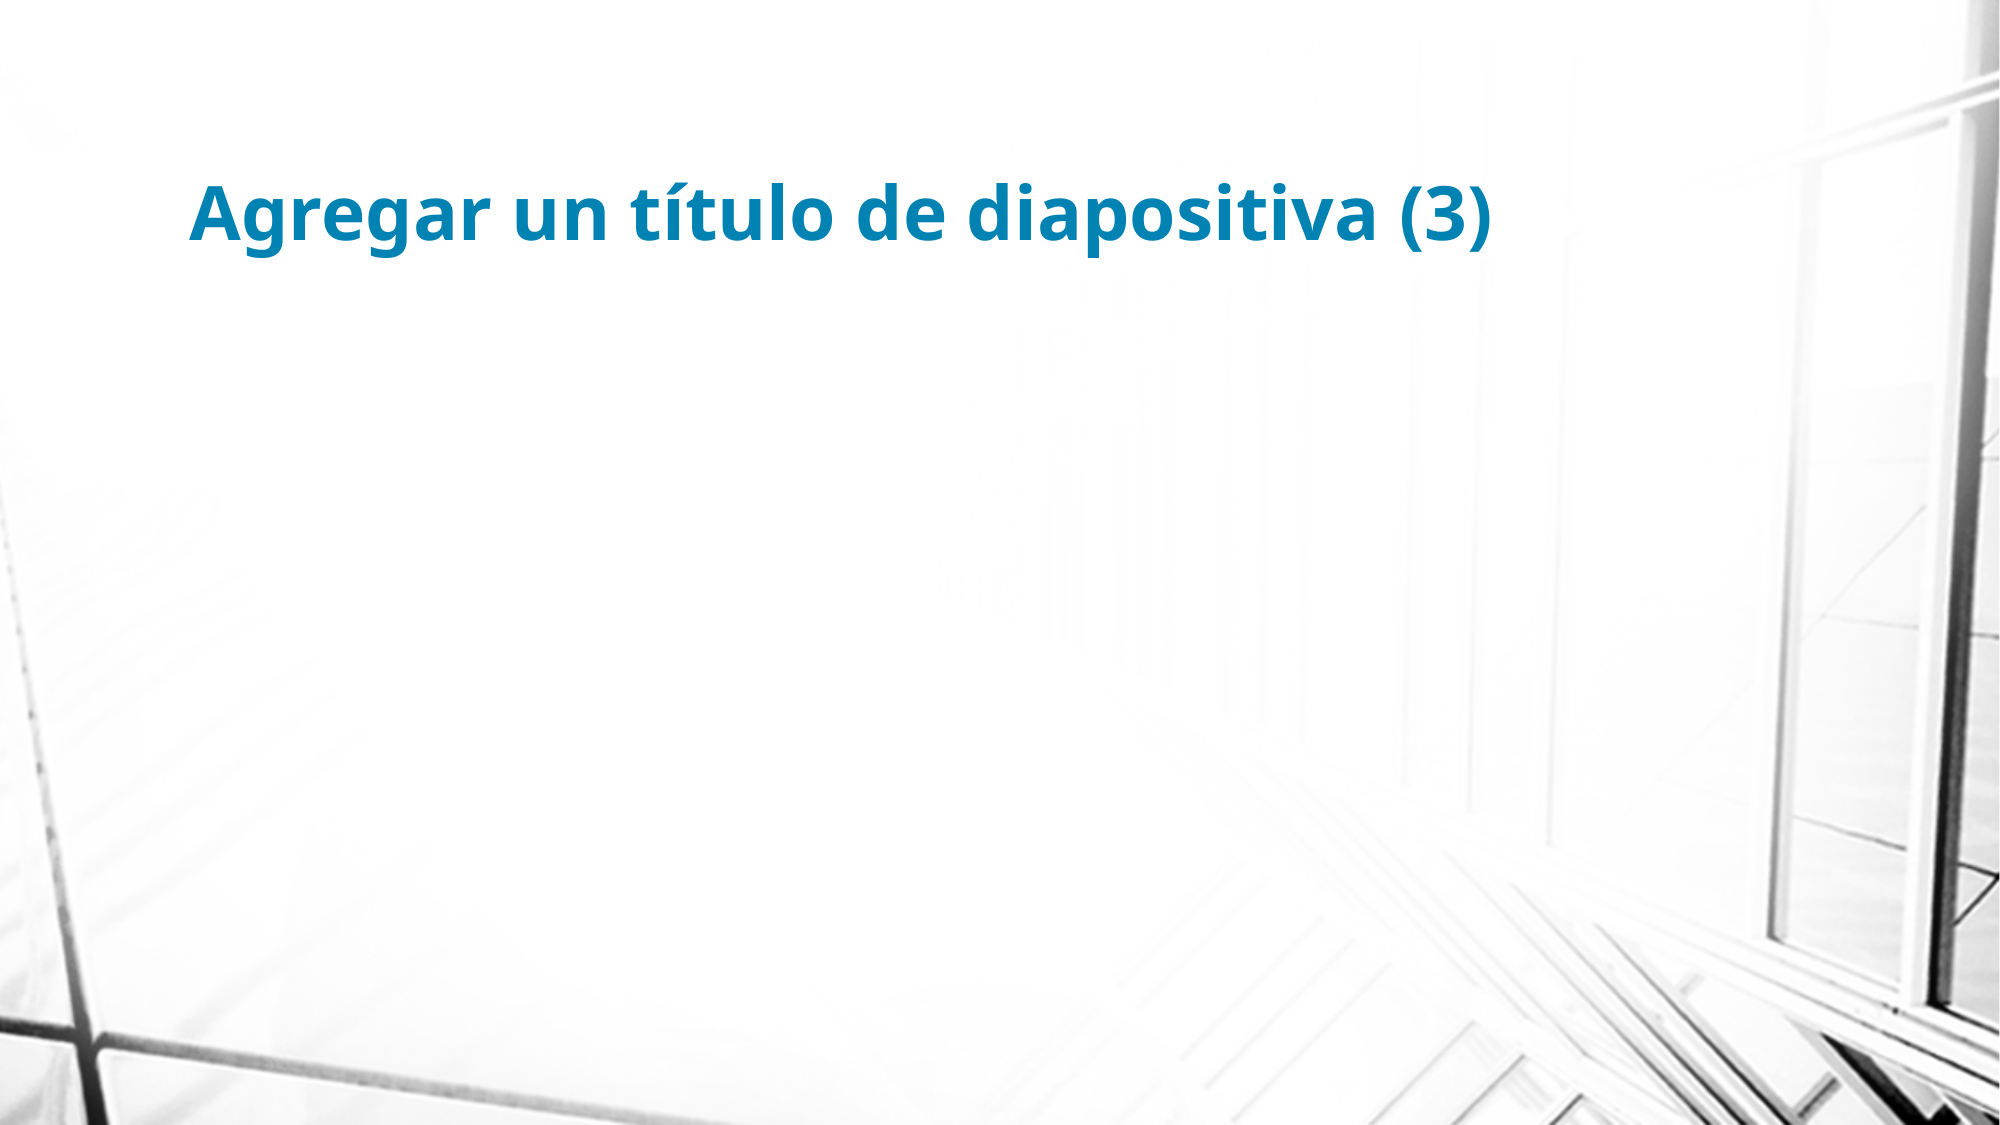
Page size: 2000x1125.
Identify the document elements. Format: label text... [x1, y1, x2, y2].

title Agregar un título de diapositiva (3) [174, 87, 1600, 263]
picture [0, 0, 2000, 1125]
